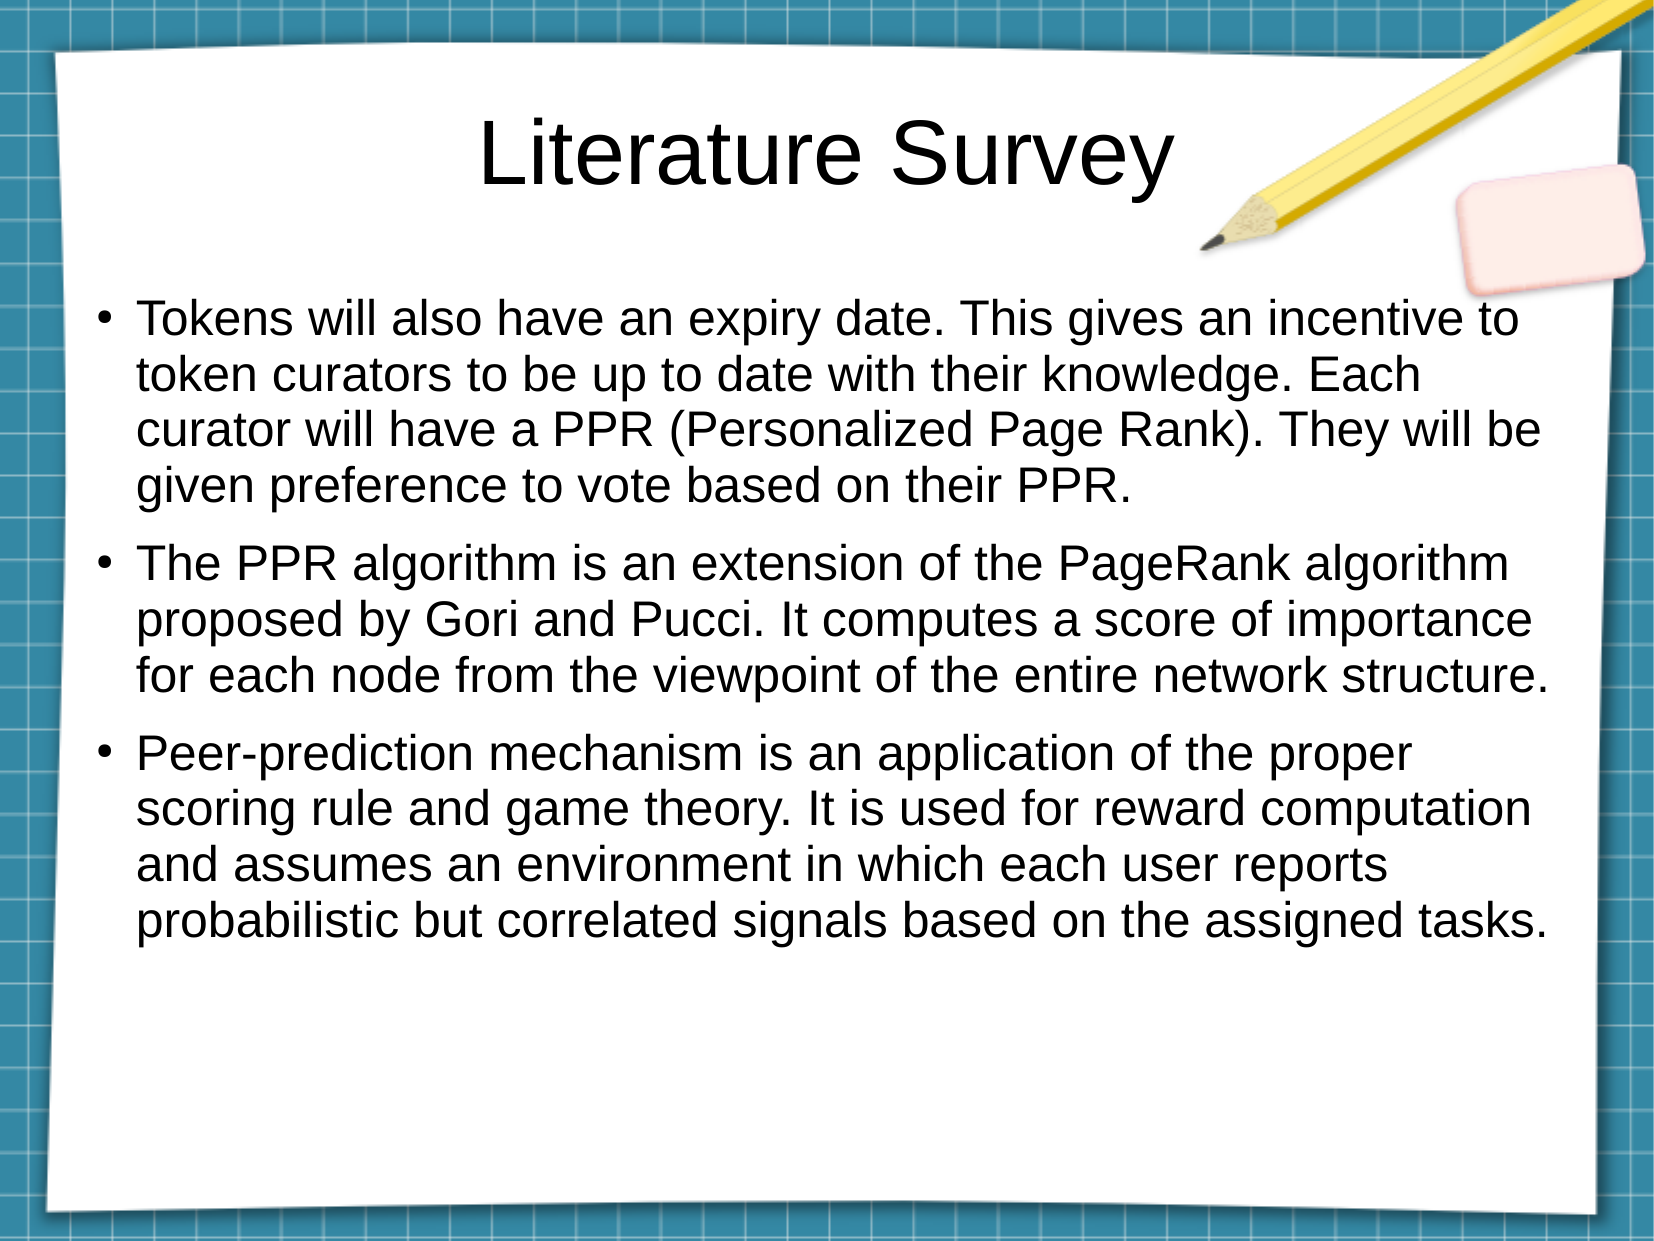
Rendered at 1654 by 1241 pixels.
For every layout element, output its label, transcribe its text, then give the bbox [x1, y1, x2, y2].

picture [0, 0, 1654, 1241]
list Tokens will also have an expiry date. This gives an incentive to token curators to be up to date with their knowledge. Each curator will have a PPR (Personalized Page Rank). They will be given preference to vote based on their PPR. The PPR algorithm is an extension of the PageRank algorithm proposed by Gori and Pucci. It computes a score of importance for each node from the viewpoint of the entire network structure. Peer-prediction mechanism is an application of the proper scoring rule and game theory. It is used for reward computation and assumes an environment in which each user reports probabilistic but correlated signals based on the assigned tasks. [82, 290, 1571, 1010]
title Literature Survey [82, 49, 1571, 257]
